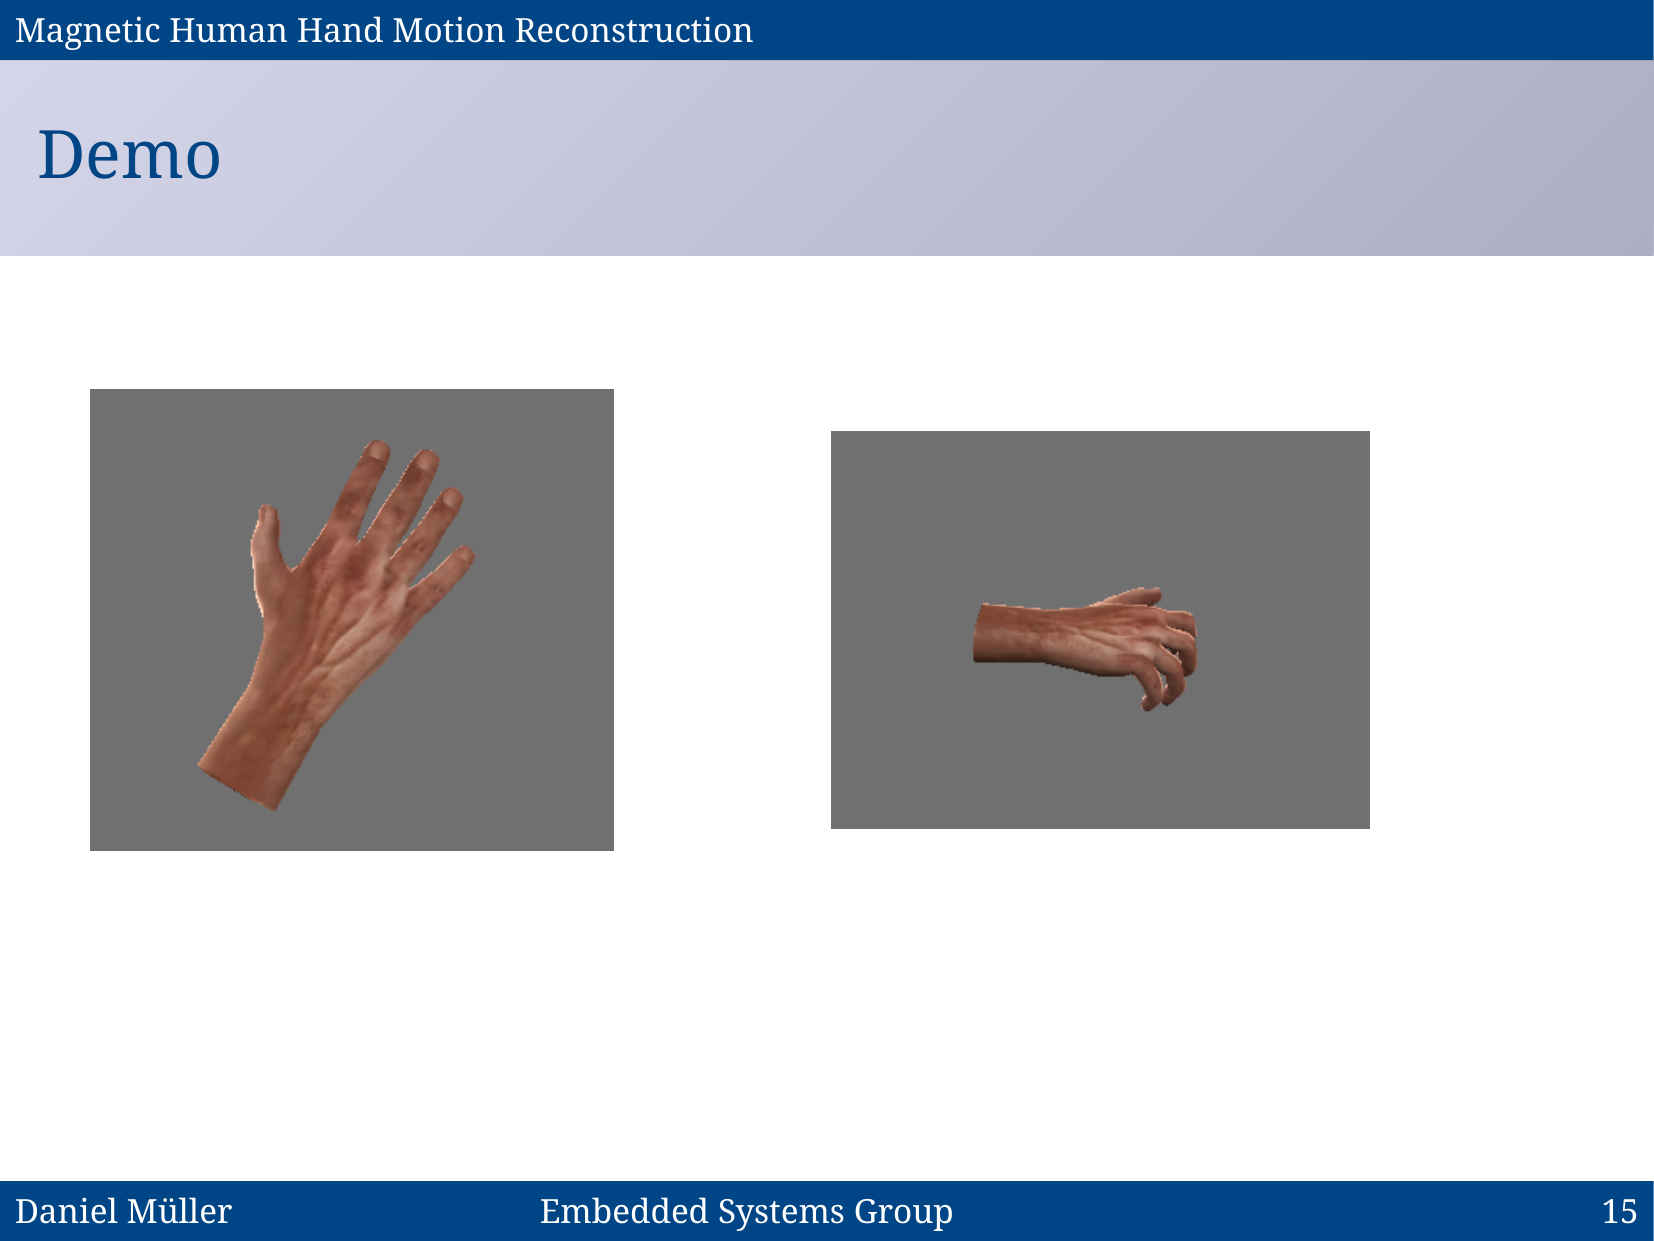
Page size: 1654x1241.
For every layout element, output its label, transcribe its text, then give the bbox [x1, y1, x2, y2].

picture [90, 389, 614, 851]
title Demo [37, 47, 1411, 256]
picture [831, 431, 1370, 829]
